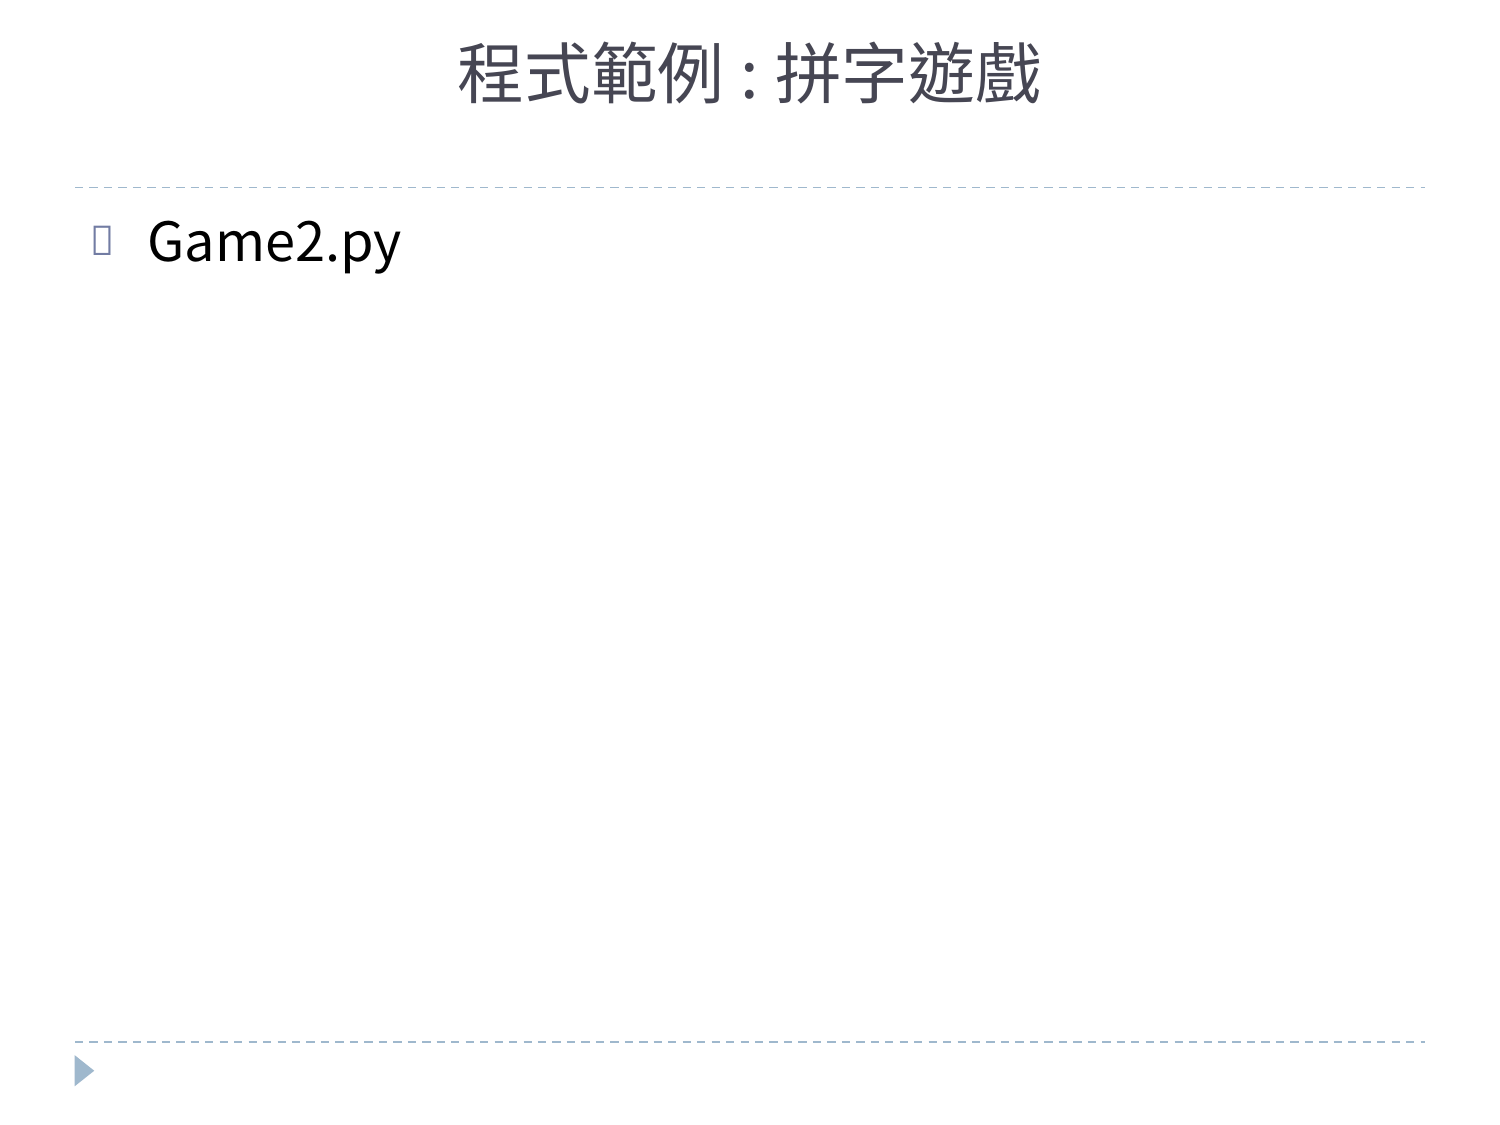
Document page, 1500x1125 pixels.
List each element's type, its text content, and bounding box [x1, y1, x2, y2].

title 程式範例:拼字遊戲 [75, 24, 1425, 188]
list Game2.py [75, 200, 1425, 1010]
